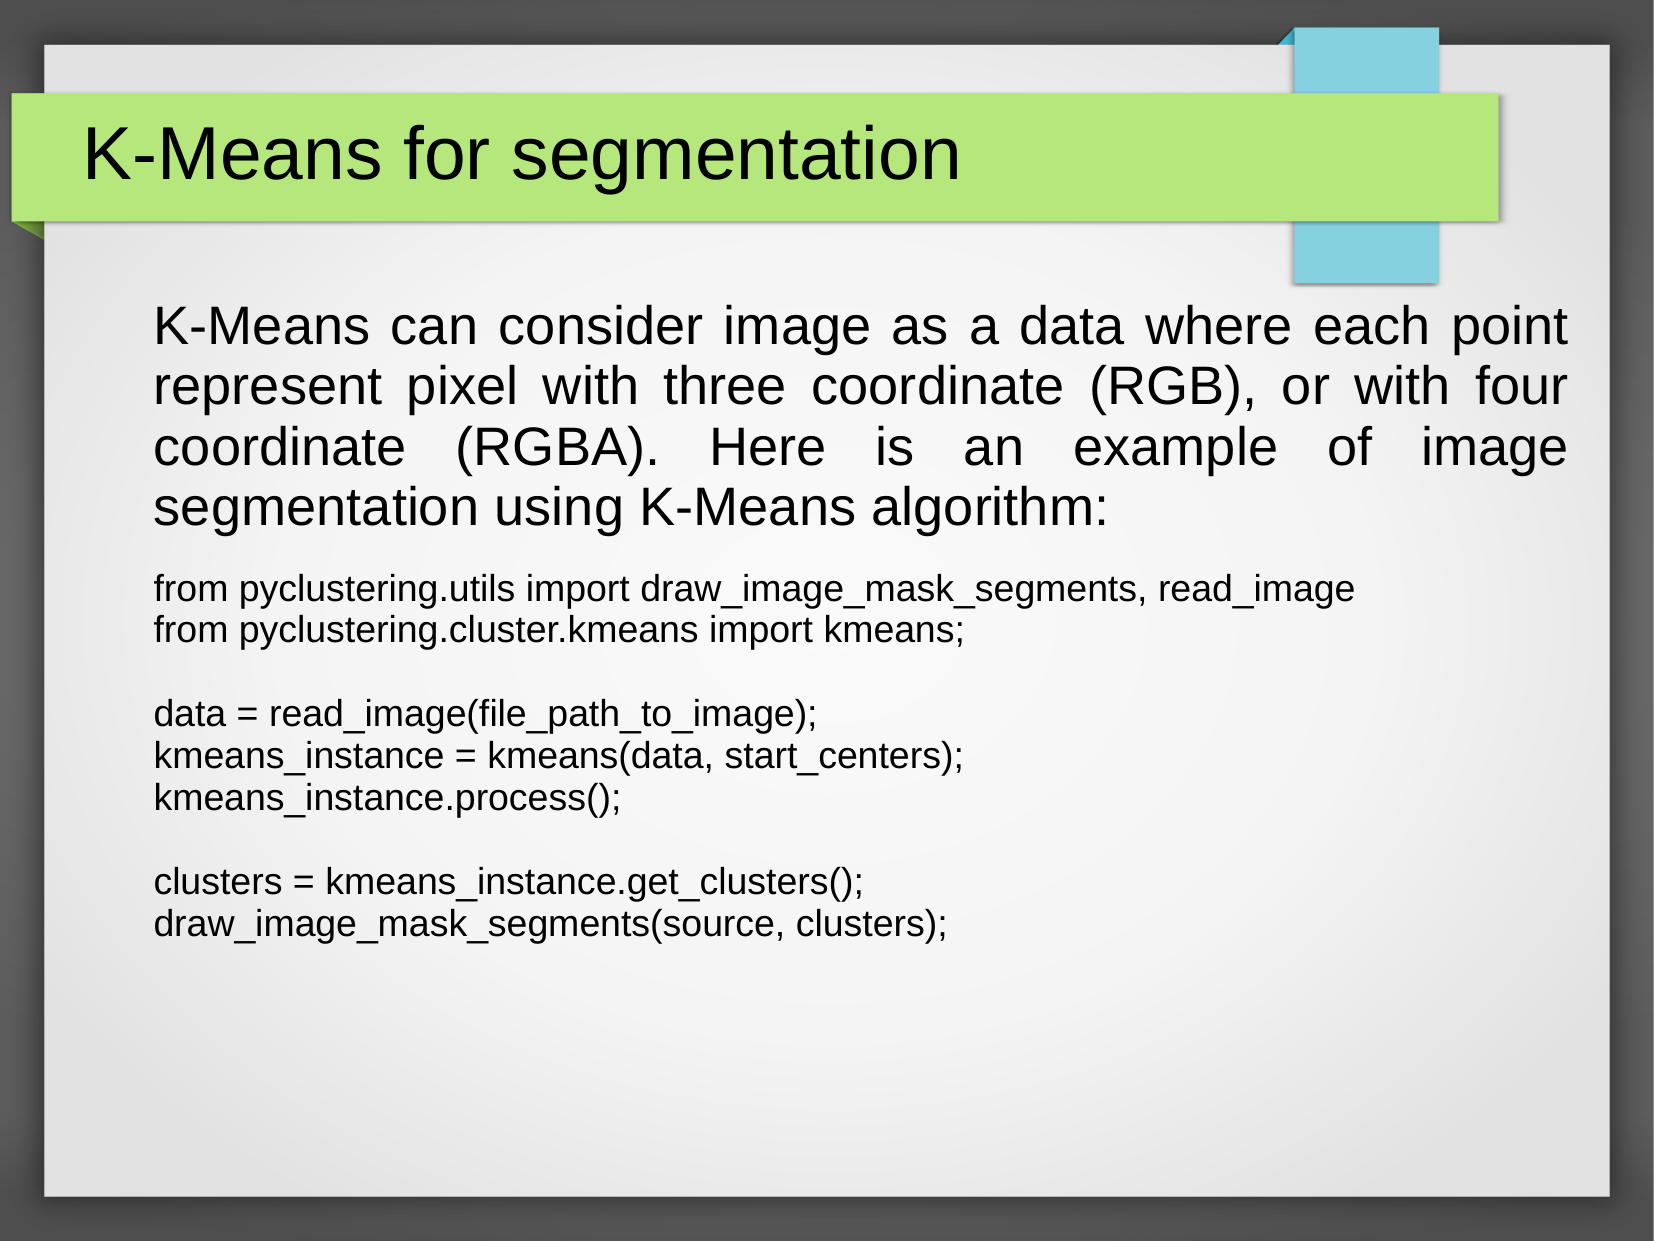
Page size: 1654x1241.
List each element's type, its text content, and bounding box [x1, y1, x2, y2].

list K-Means can consider image as a data where each point represent pixel with three coordinate (RGB), or with four coordinate (RGBA). Here is an example of image segmentation using K-Means algorithm: from pyclustering.utils import draw_image_mask_segments, read_image from pyclustering.cluster.kmeans import kmeans; data = read_image(file_path_to_image); kmeans_instance = kmeans(data, start_centers); kmeans_instance.process(); clusters = kmeans_instance.get_clusters(); draw_image_mask_segments(source, clusters); [82, 295, 1571, 1015]
title K-Means for segmentation [82, 94, 1264, 213]
picture [0, 0, 1654, 1241]
